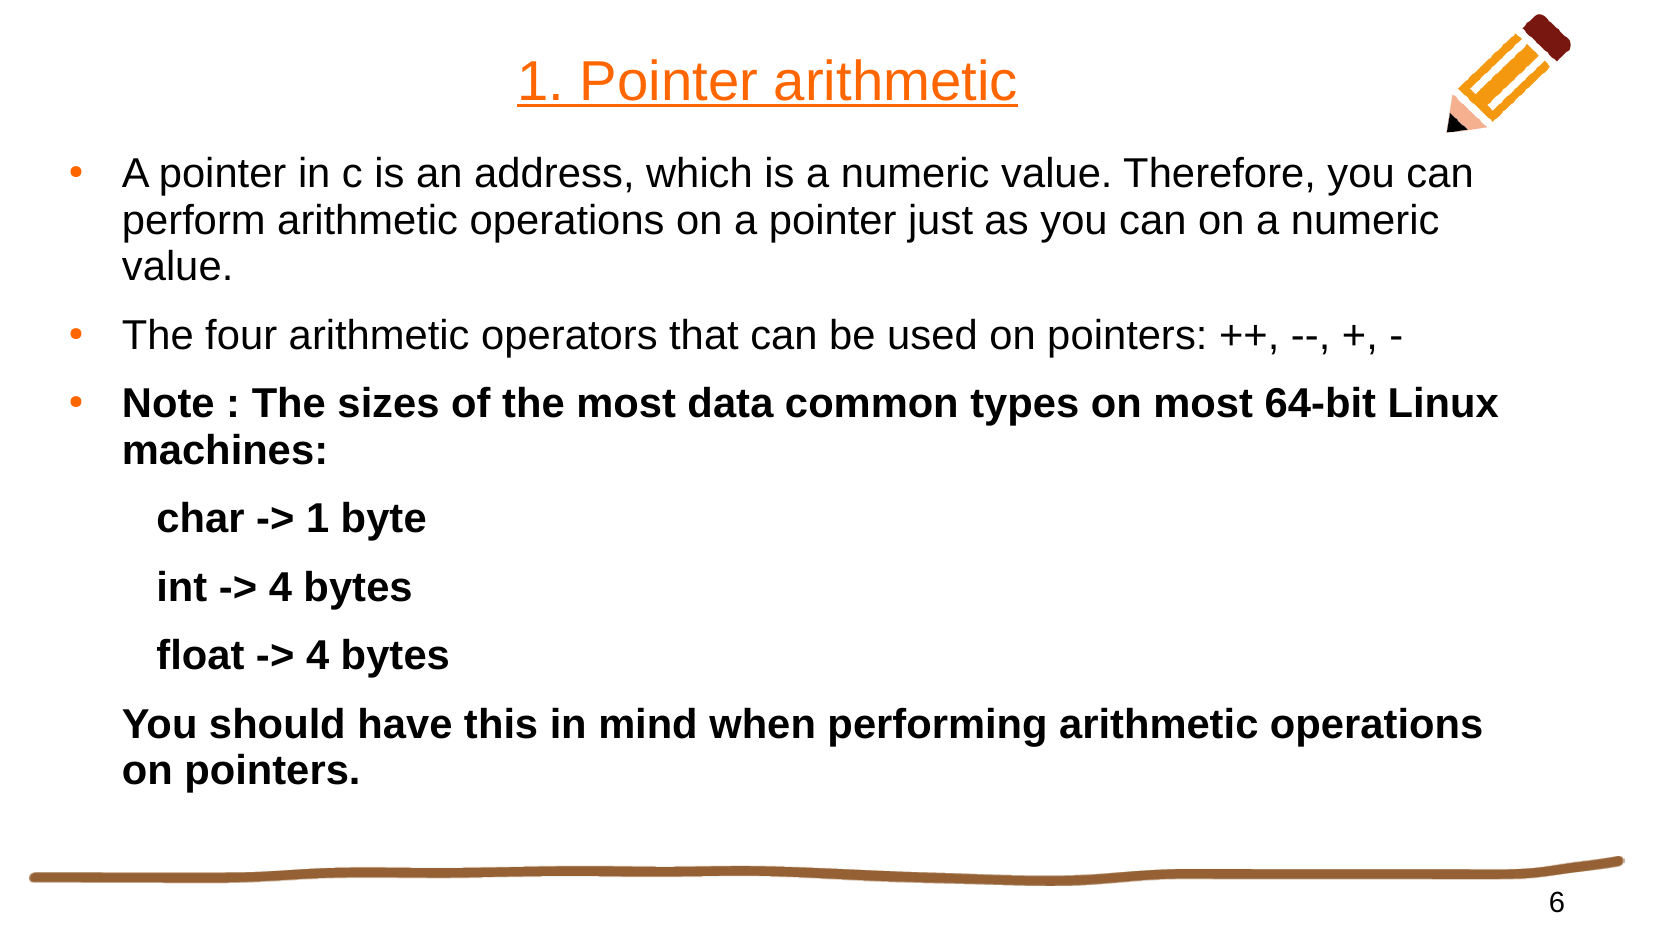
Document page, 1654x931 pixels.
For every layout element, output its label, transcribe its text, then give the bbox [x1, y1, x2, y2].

picture [29, 856, 1625, 886]
picture [1446, 14, 1571, 133]
title 1. Pointer arithmetic [88, 29, 1447, 133]
list A pointer in c is an address, which is a numeric value. Therefore, you can perform arithmetic operations on a pointer just as you can on a numeric value. The four arithmetic operators that can be used on pointers: ++, --, +, - Note : The sizes of the most data common types on most 64-bit Linux machines: char -> 1 byte int -> 4 bytes float -> 4 bytes You should have this in mind when performing arithmetic operations on pointers. [51, 150, 1538, 800]
